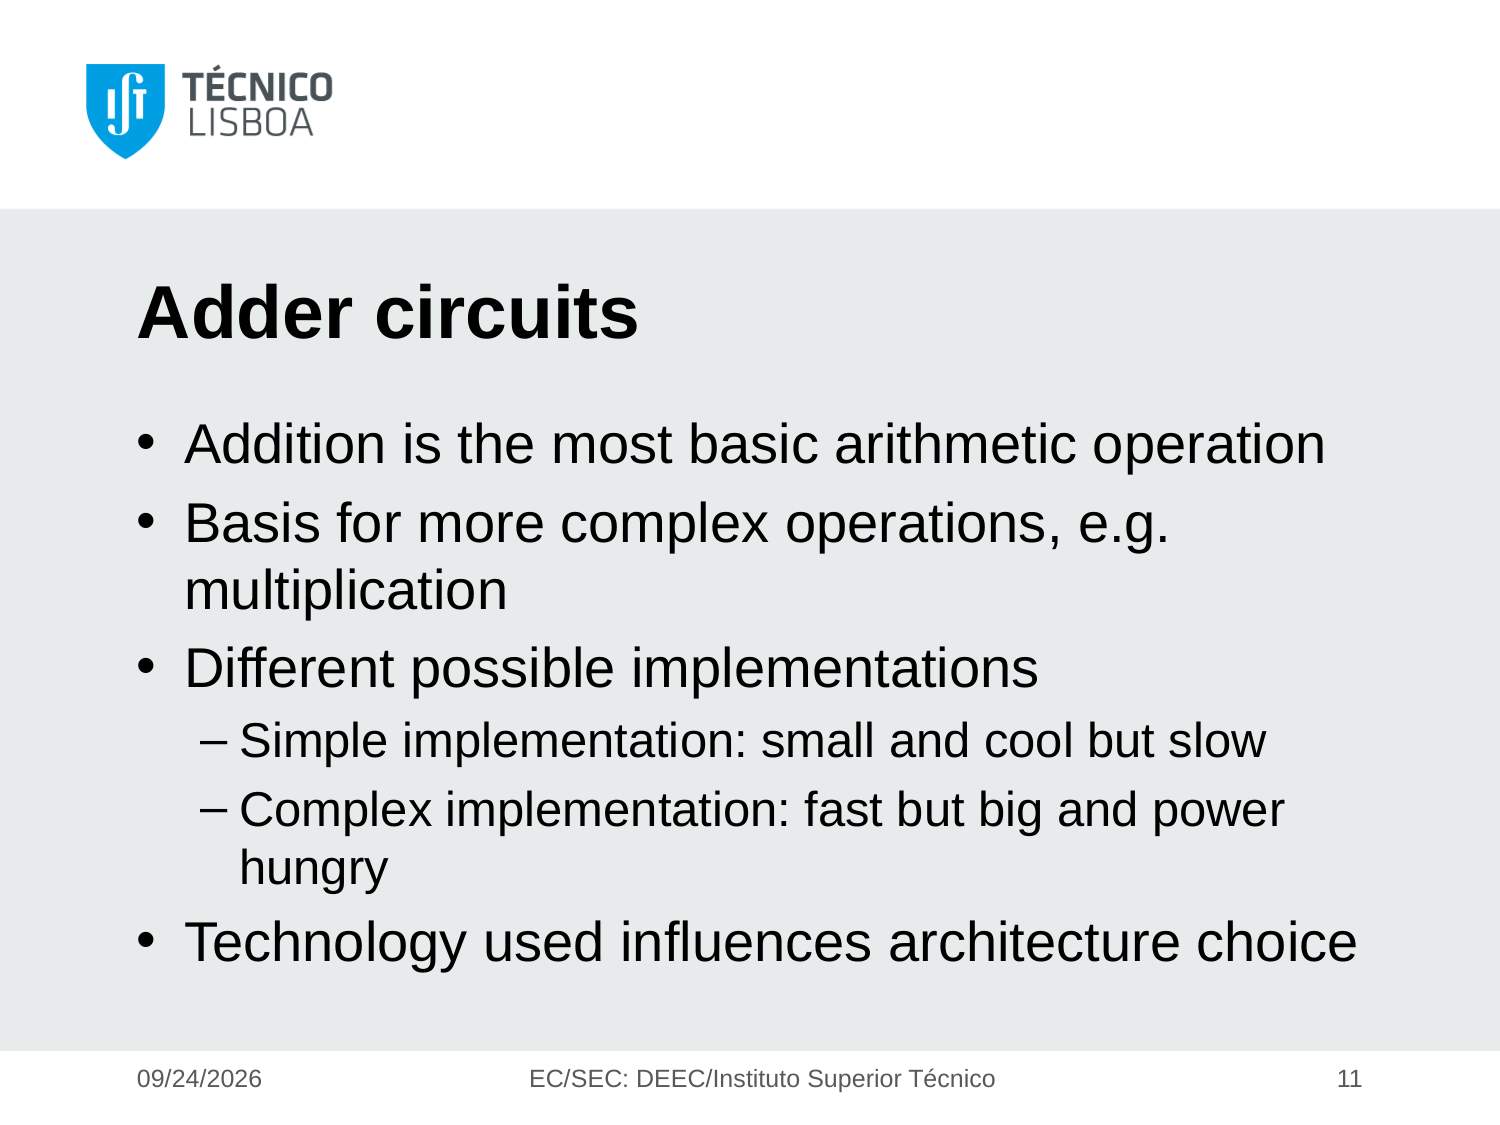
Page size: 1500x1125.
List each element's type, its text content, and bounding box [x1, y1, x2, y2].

picture [0, 0, 1500, 1125]
title Adder circuits [121, 237, 1378, 381]
slide_number 10/08/2018 [121, 1052, 425, 1103]
footer EC/SEC: DEEC/Instituto Superior Técnico [512, 1052, 1021, 1103]
slide_number <number> [1077, 1052, 1378, 1103]
list Addition is the most basic arithmetic operation Basis for more complex operations, e.g. multiplication Different possible implementations Simple implementation: small and cool but slow Complex implementation: fast but big and power hungry Technology used influences architecture choice [121, 400, 1378, 1005]
